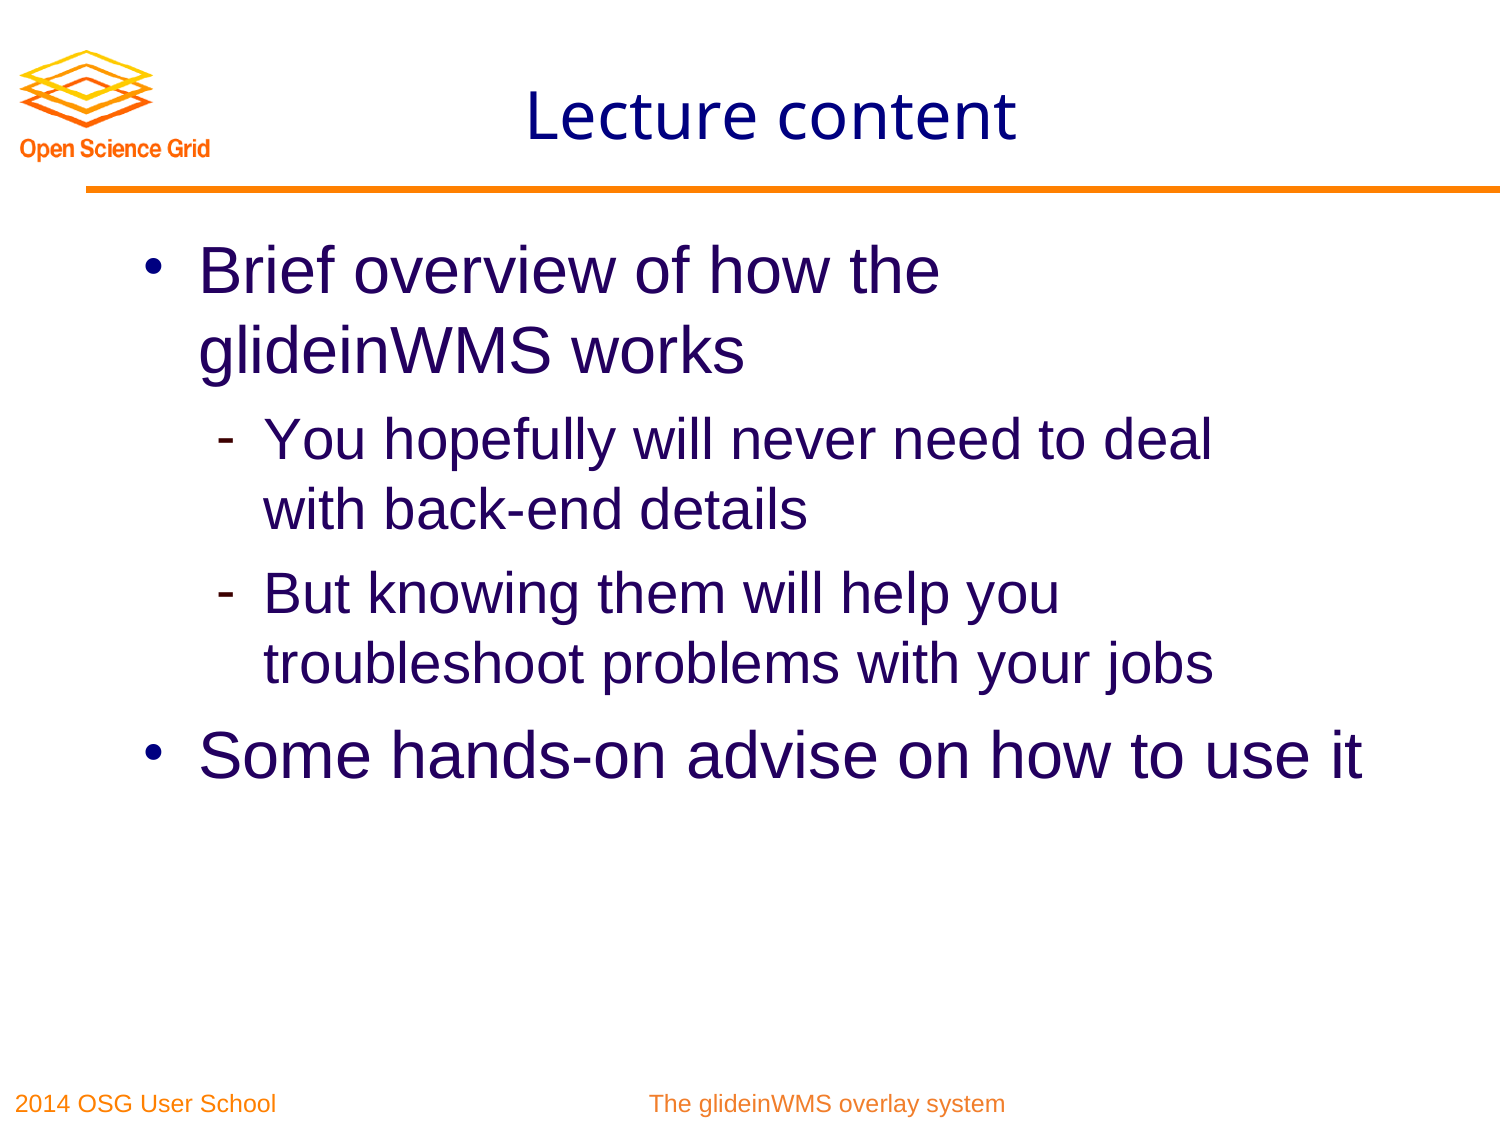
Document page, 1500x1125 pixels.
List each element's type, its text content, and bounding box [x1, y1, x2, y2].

title Lecture content [201, 18, 1342, 207]
picture [0, 27, 201, 179]
list Brief overview of how the glideinWMS works You hopefully will never need to deal with back-end details But knowing them will help you troubleshoot problems with your jobs Some hands-on advise on how to use it [127, 218, 1403, 1048]
